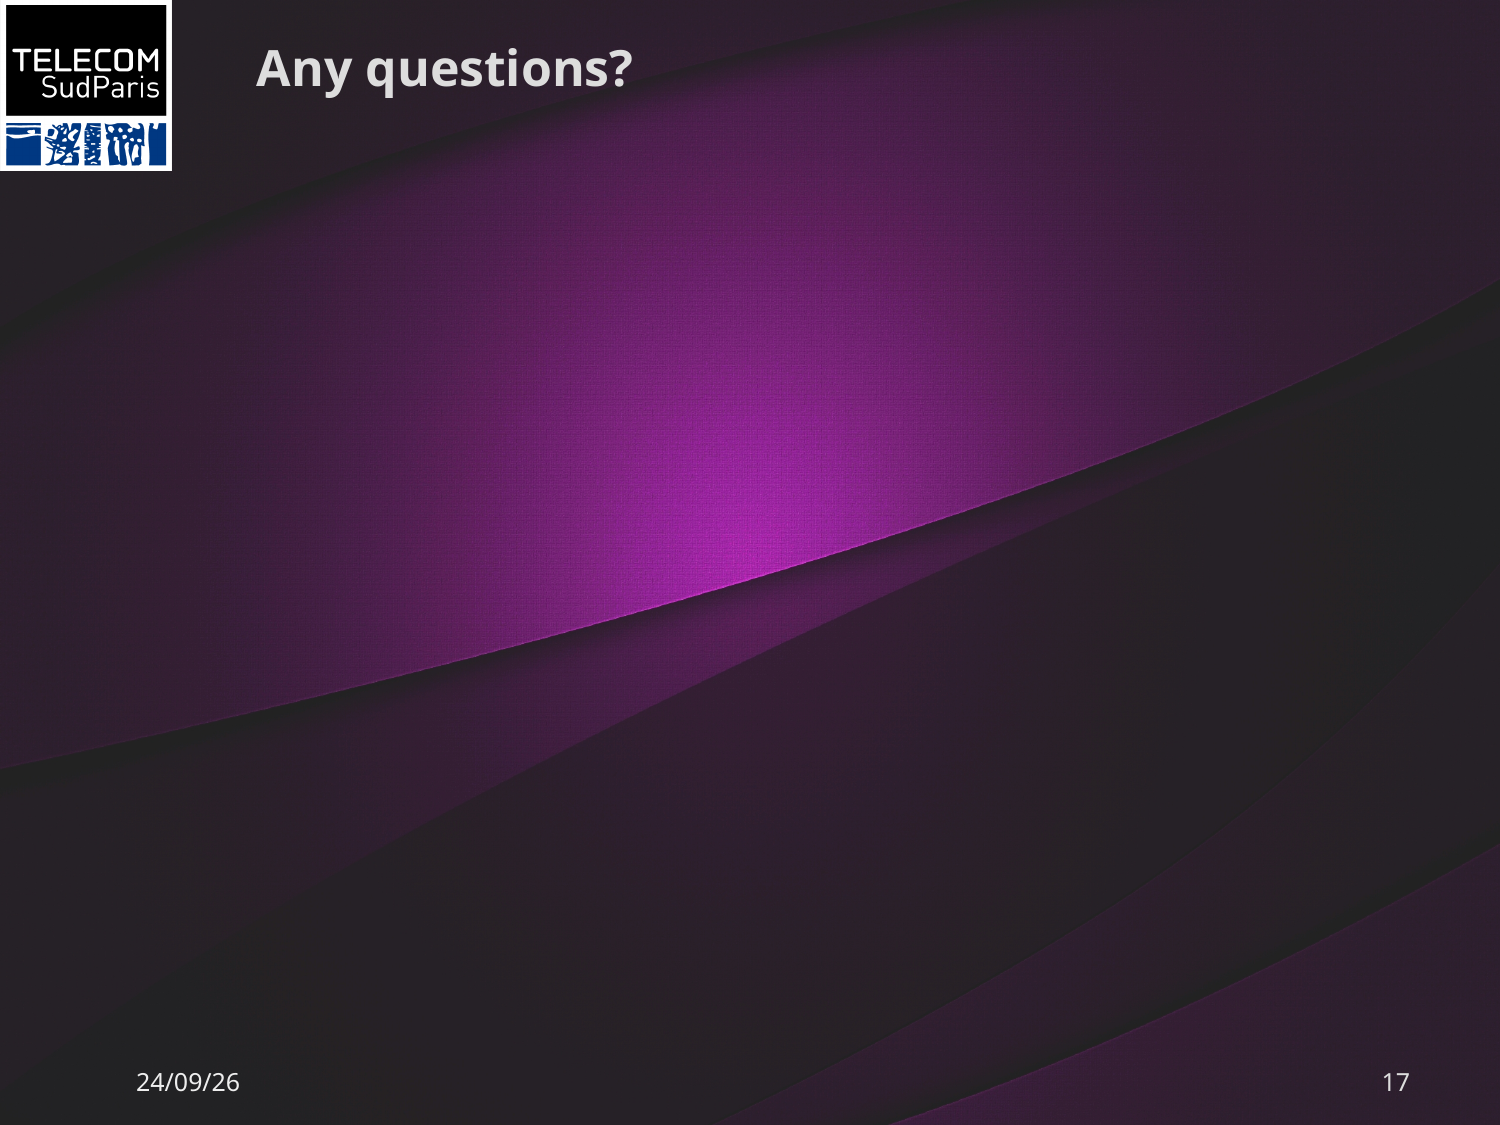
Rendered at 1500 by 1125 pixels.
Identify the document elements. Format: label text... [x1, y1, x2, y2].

title Any questions? [242, 7, 1436, 126]
picture [0, 0, 1500, 1125]
